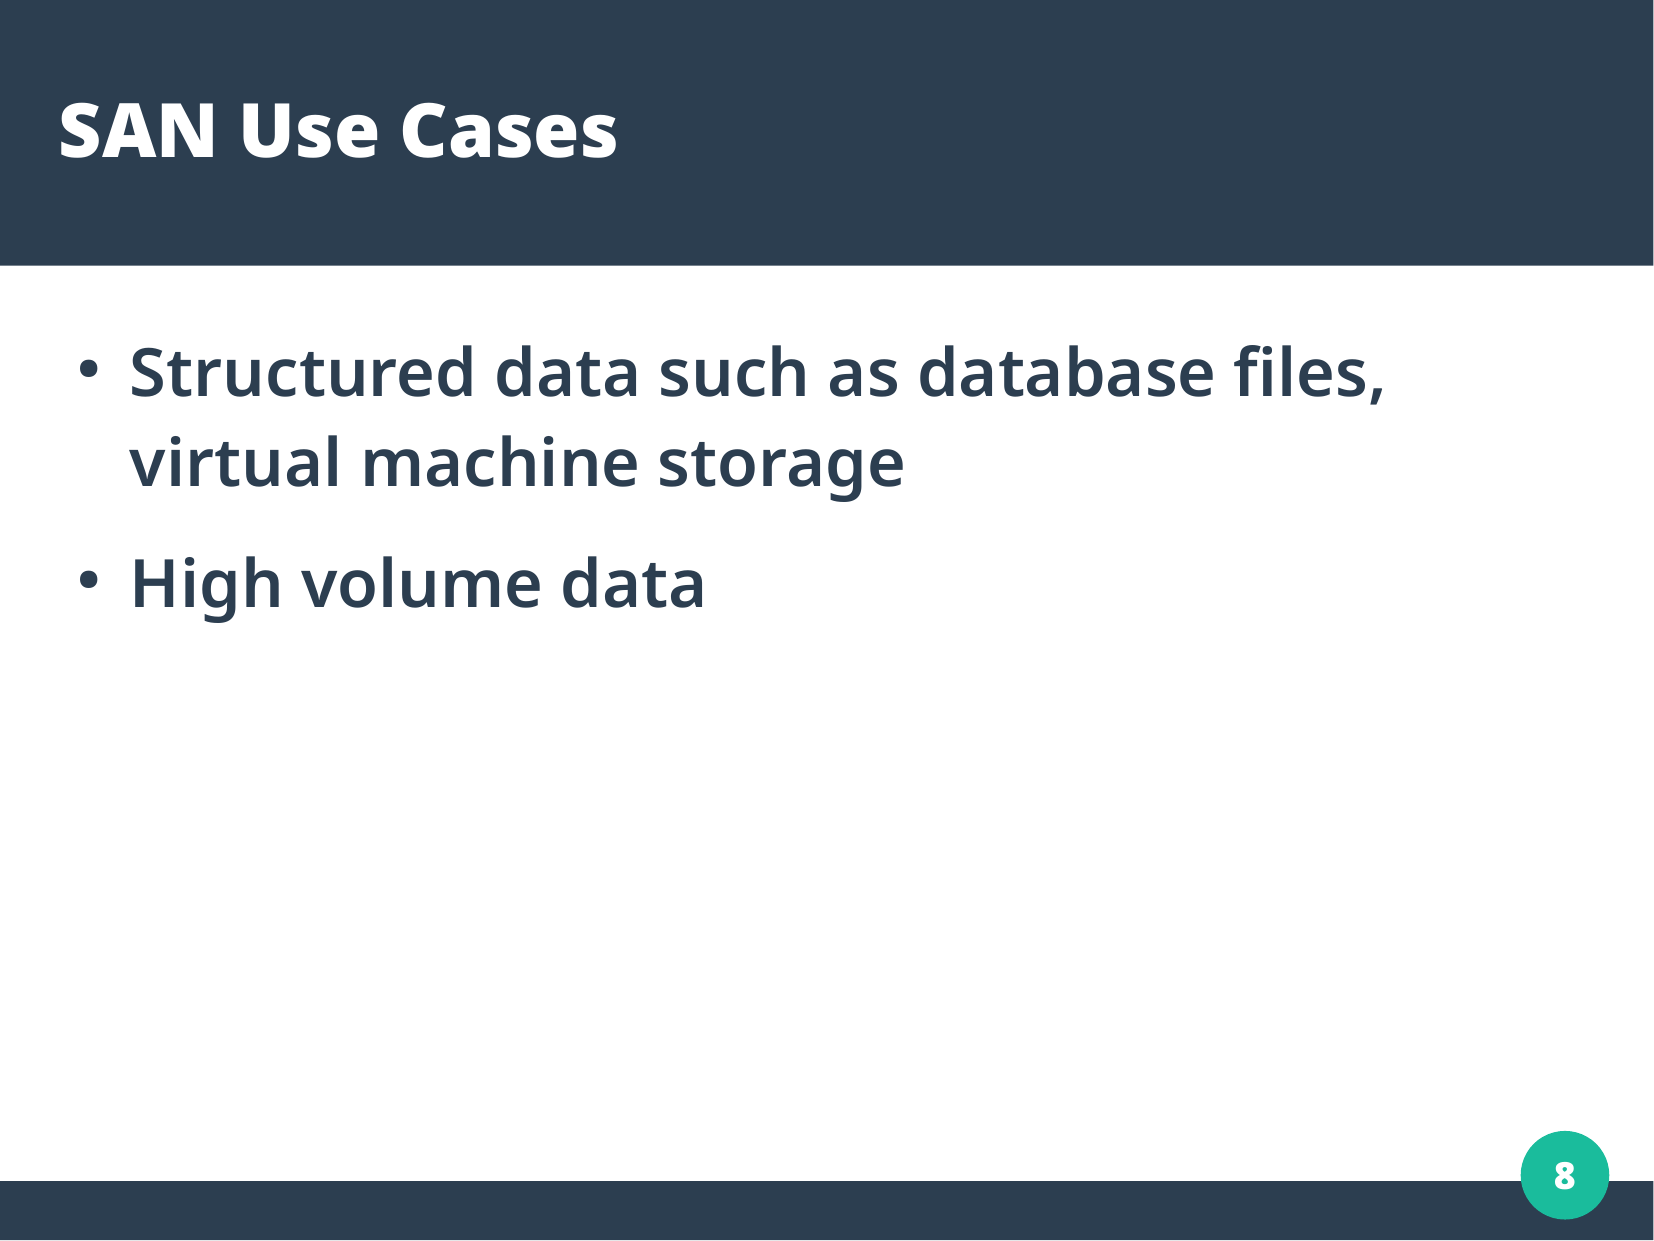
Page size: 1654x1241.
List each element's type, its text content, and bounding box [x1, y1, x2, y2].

title SAN Use Cases [59, 49, 1595, 207]
list Structured data such as database files, virtual machine storage High volume data [59, 324, 1595, 1152]
